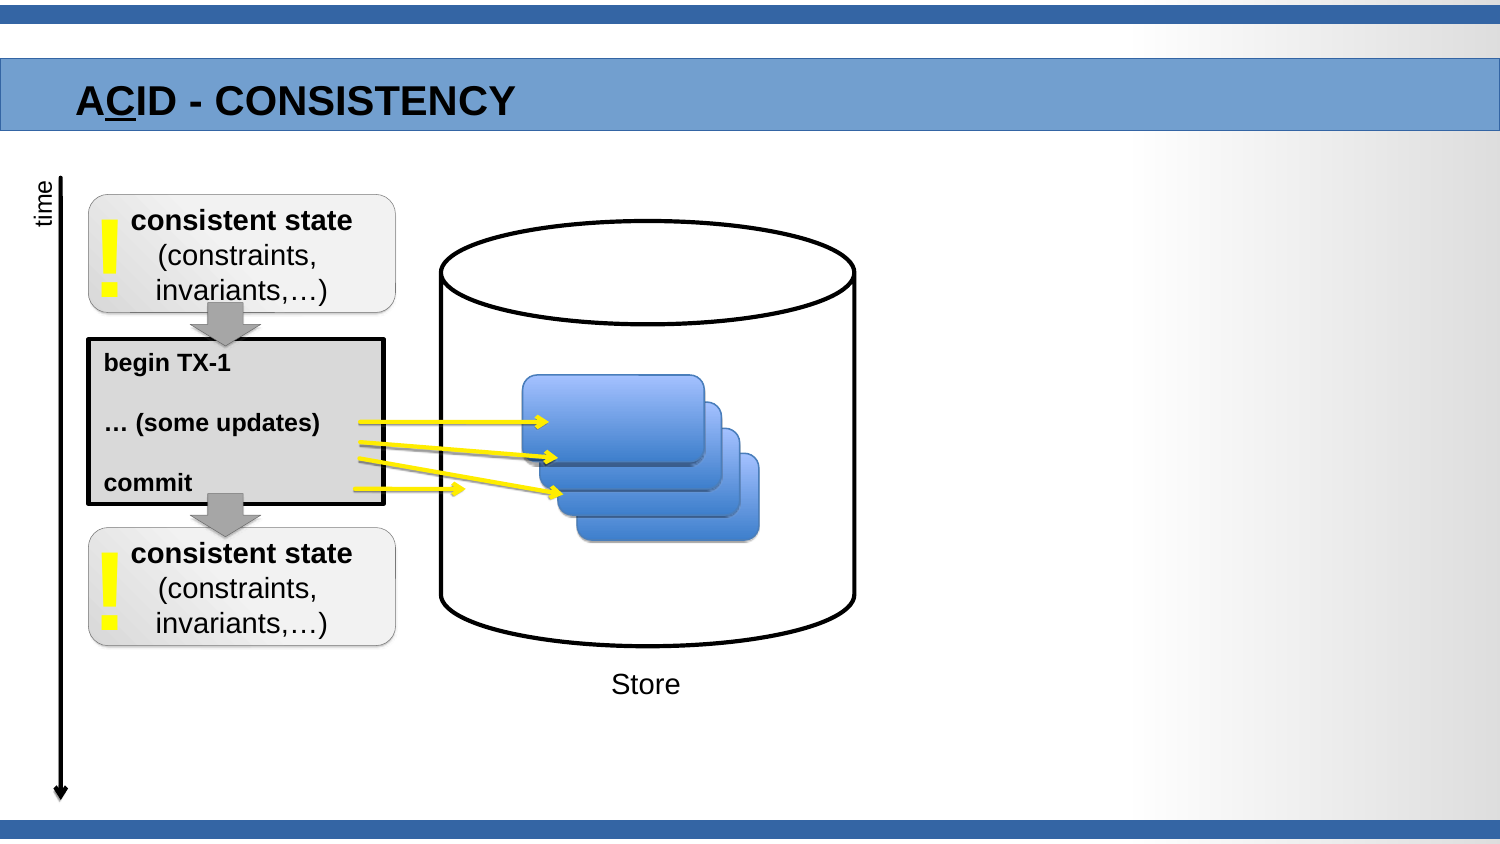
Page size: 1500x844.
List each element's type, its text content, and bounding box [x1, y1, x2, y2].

text_box [440, 274, 855, 647]
text_box consistent state (constraints, invariants,…) [145, 194, 396, 313]
title ACID - Consistency [63, 52, 1199, 151]
text_box ! [76, 177, 145, 328]
text_box time [19, 150, 65, 243]
text_box consistent state (constraints, invariants,…) [145, 527, 396, 646]
text_box [190, 302, 261, 346]
title JACIS – Object type specification [440, 220, 855, 325]
text_box Store [533, 658, 759, 708]
text_box [190, 493, 261, 537]
text_box begin TX-1 … (some updates) commit [88, 339, 384, 504]
text_box ! [76, 510, 145, 661]
